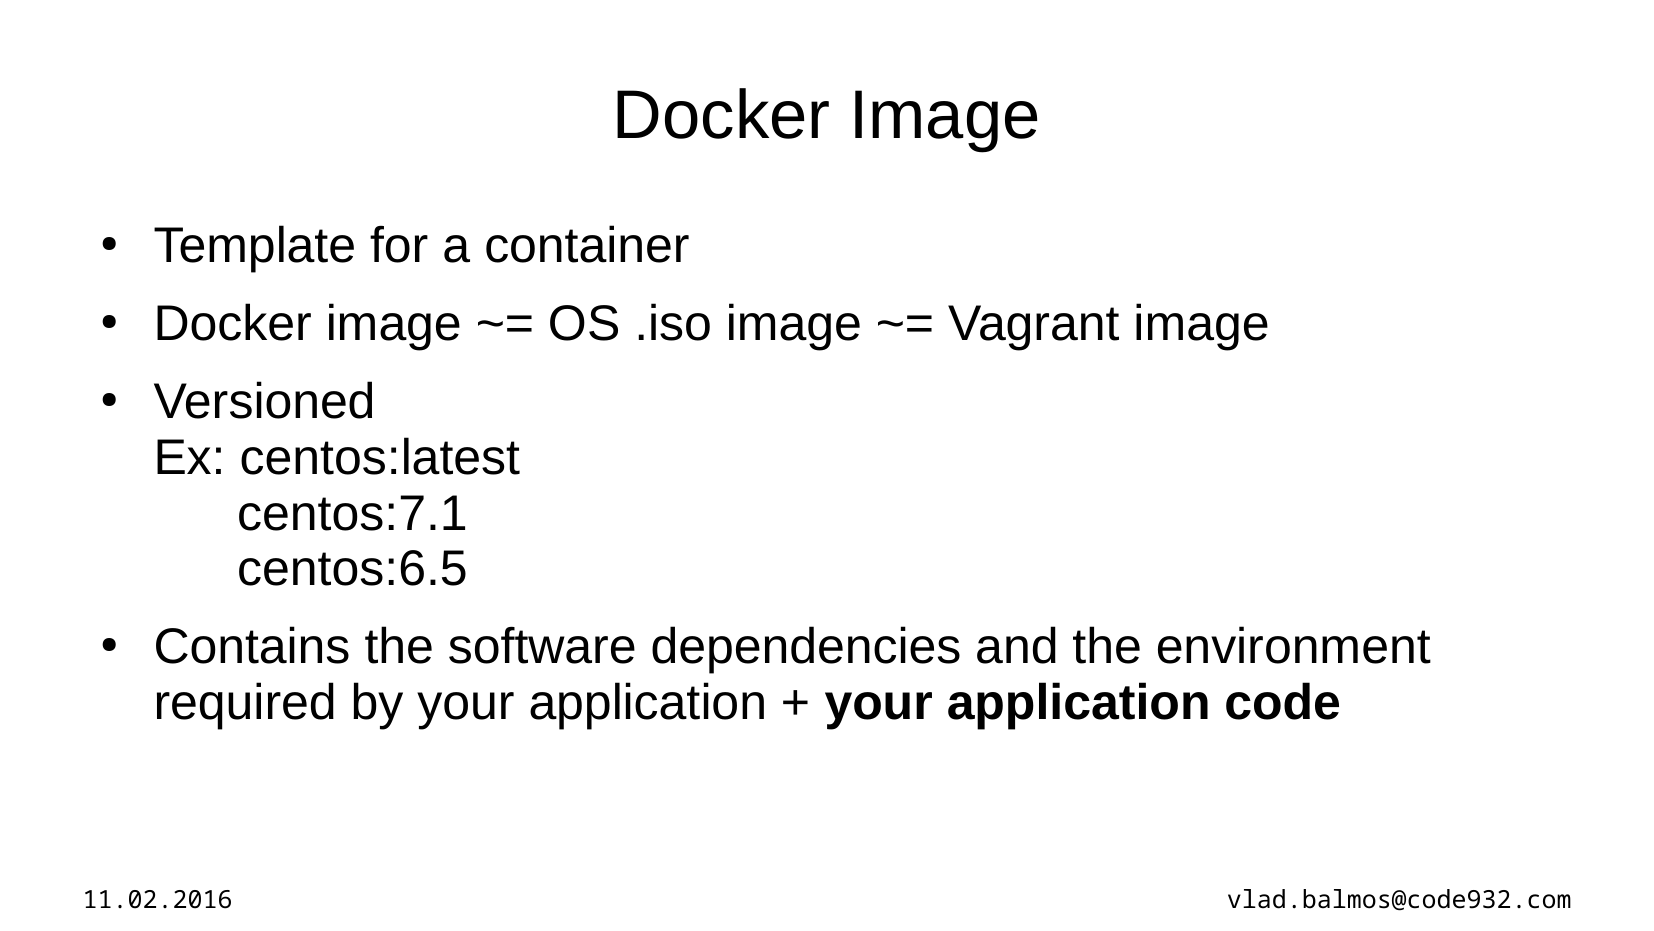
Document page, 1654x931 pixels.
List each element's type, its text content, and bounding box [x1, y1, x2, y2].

list Template for a container Docker image ~= OS .iso image ~= Vagrant image Versioned Ex: centos:latest centos:7.1 centos:6.5 Contains the software dependencies and the environment required by your application + your application code [82, 217, 1571, 758]
title Docker Image [82, 37, 1571, 193]
